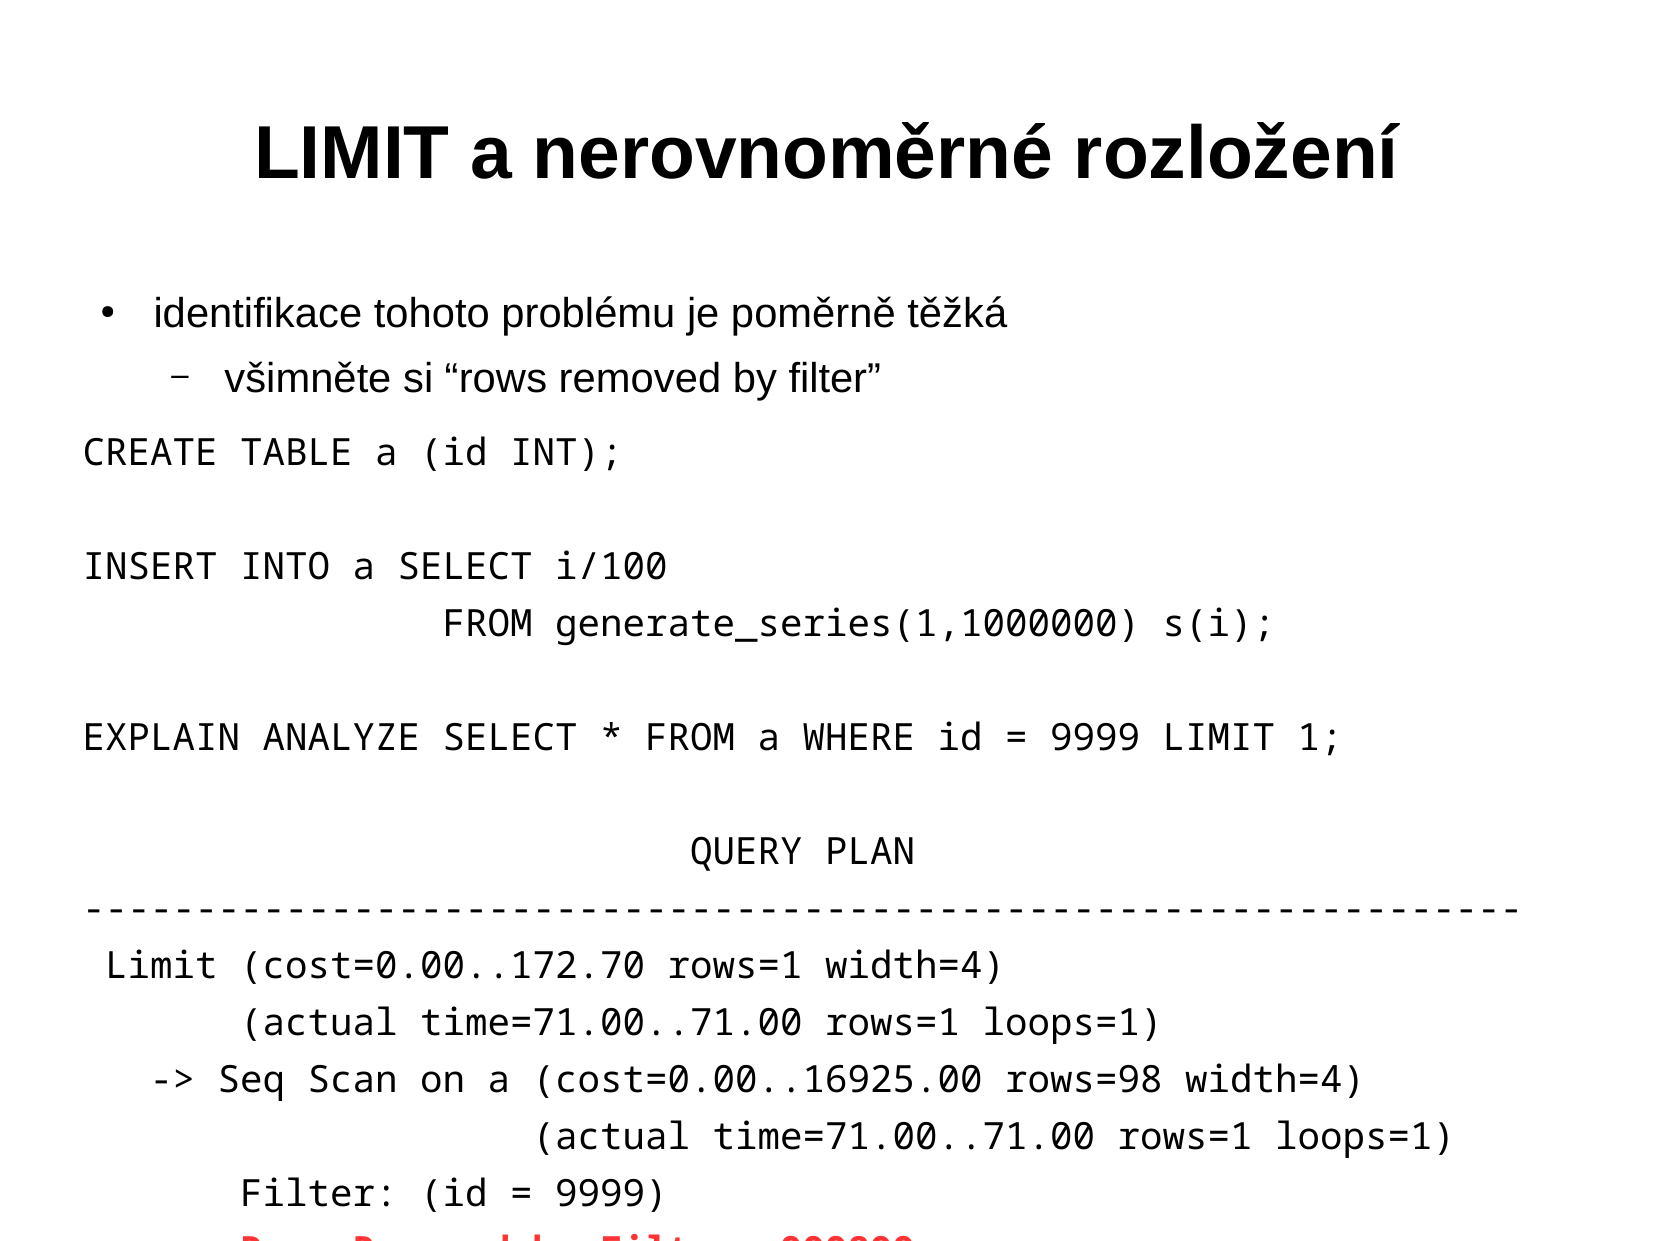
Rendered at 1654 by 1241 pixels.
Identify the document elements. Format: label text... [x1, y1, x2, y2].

list identifikace tohoto problému je poměrně těžká všimněte si “rows removed by filter” CREATE TABLE a (id INT); INSERT INTO a SELECT i/100 FROM generate_series(1,1000000) s(i); EXPLAIN ANALYZE SELECT * FROM a WHERE id = 9999 LIMIT 1; QUERY PLAN ---------------------------------------------------------------- Limit (cost=0.00..172.70 rows=1 width=4) (actual time=71.00..71.00 rows=1 loops=1) -> Seq Scan on a (cost=0.00..16925.00 rows=98 width=4) (actual time=71.00..71.00 rows=1 loops=1) Filter: (id = 9999) Rows Removed by Filter: 999899 cvičení: 11-limit.sql [82, 290, 1538, 1171]
title LIMIT a nerovnoměrné rozložení [82, 44, 1571, 262]
